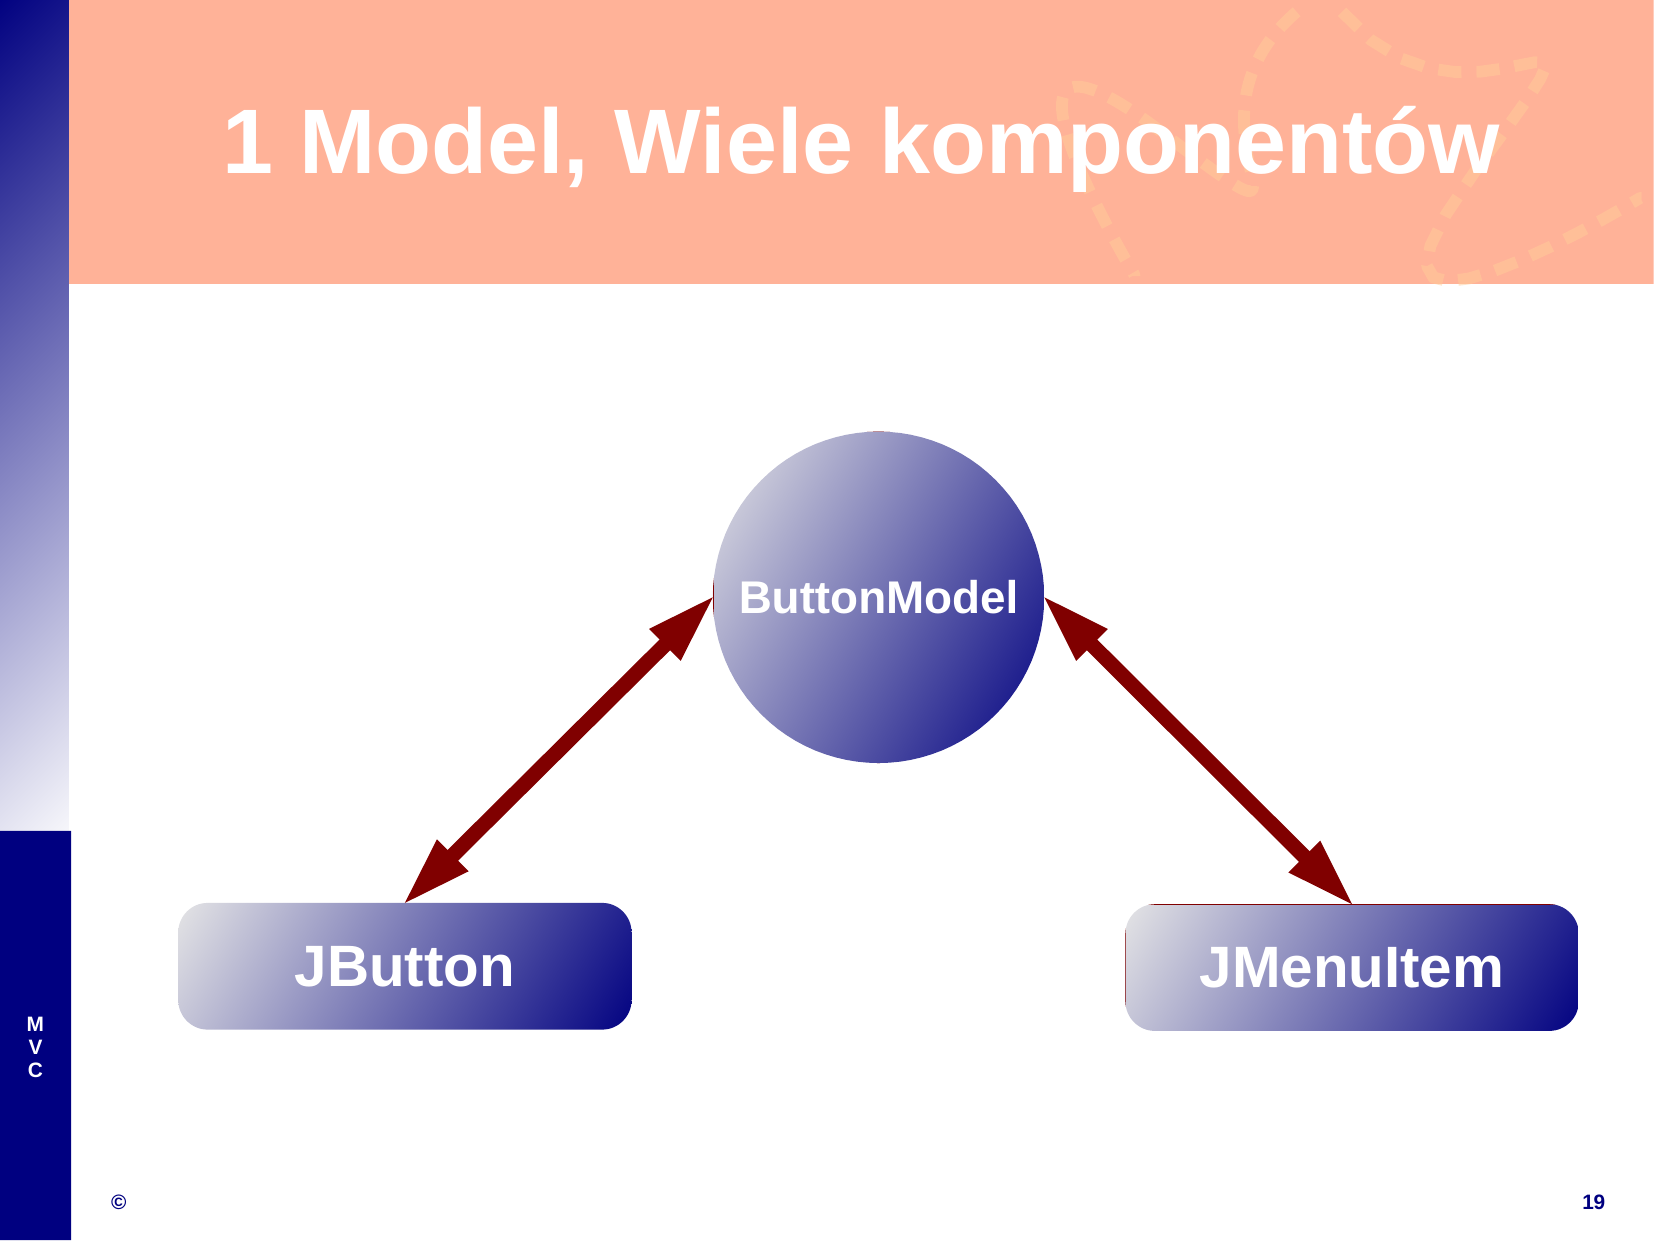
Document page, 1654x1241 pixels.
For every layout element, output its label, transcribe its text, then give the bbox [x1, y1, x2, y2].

text_box ButtonModel [712, 431, 1045, 764]
title 1 Model, Wiele komponentów [70, 37, 1654, 246]
text_box M V C [0, 830, 71, 1241]
text_box JButton [178, 902, 632, 1030]
text_box JMenuItem [1125, 904, 1579, 1031]
